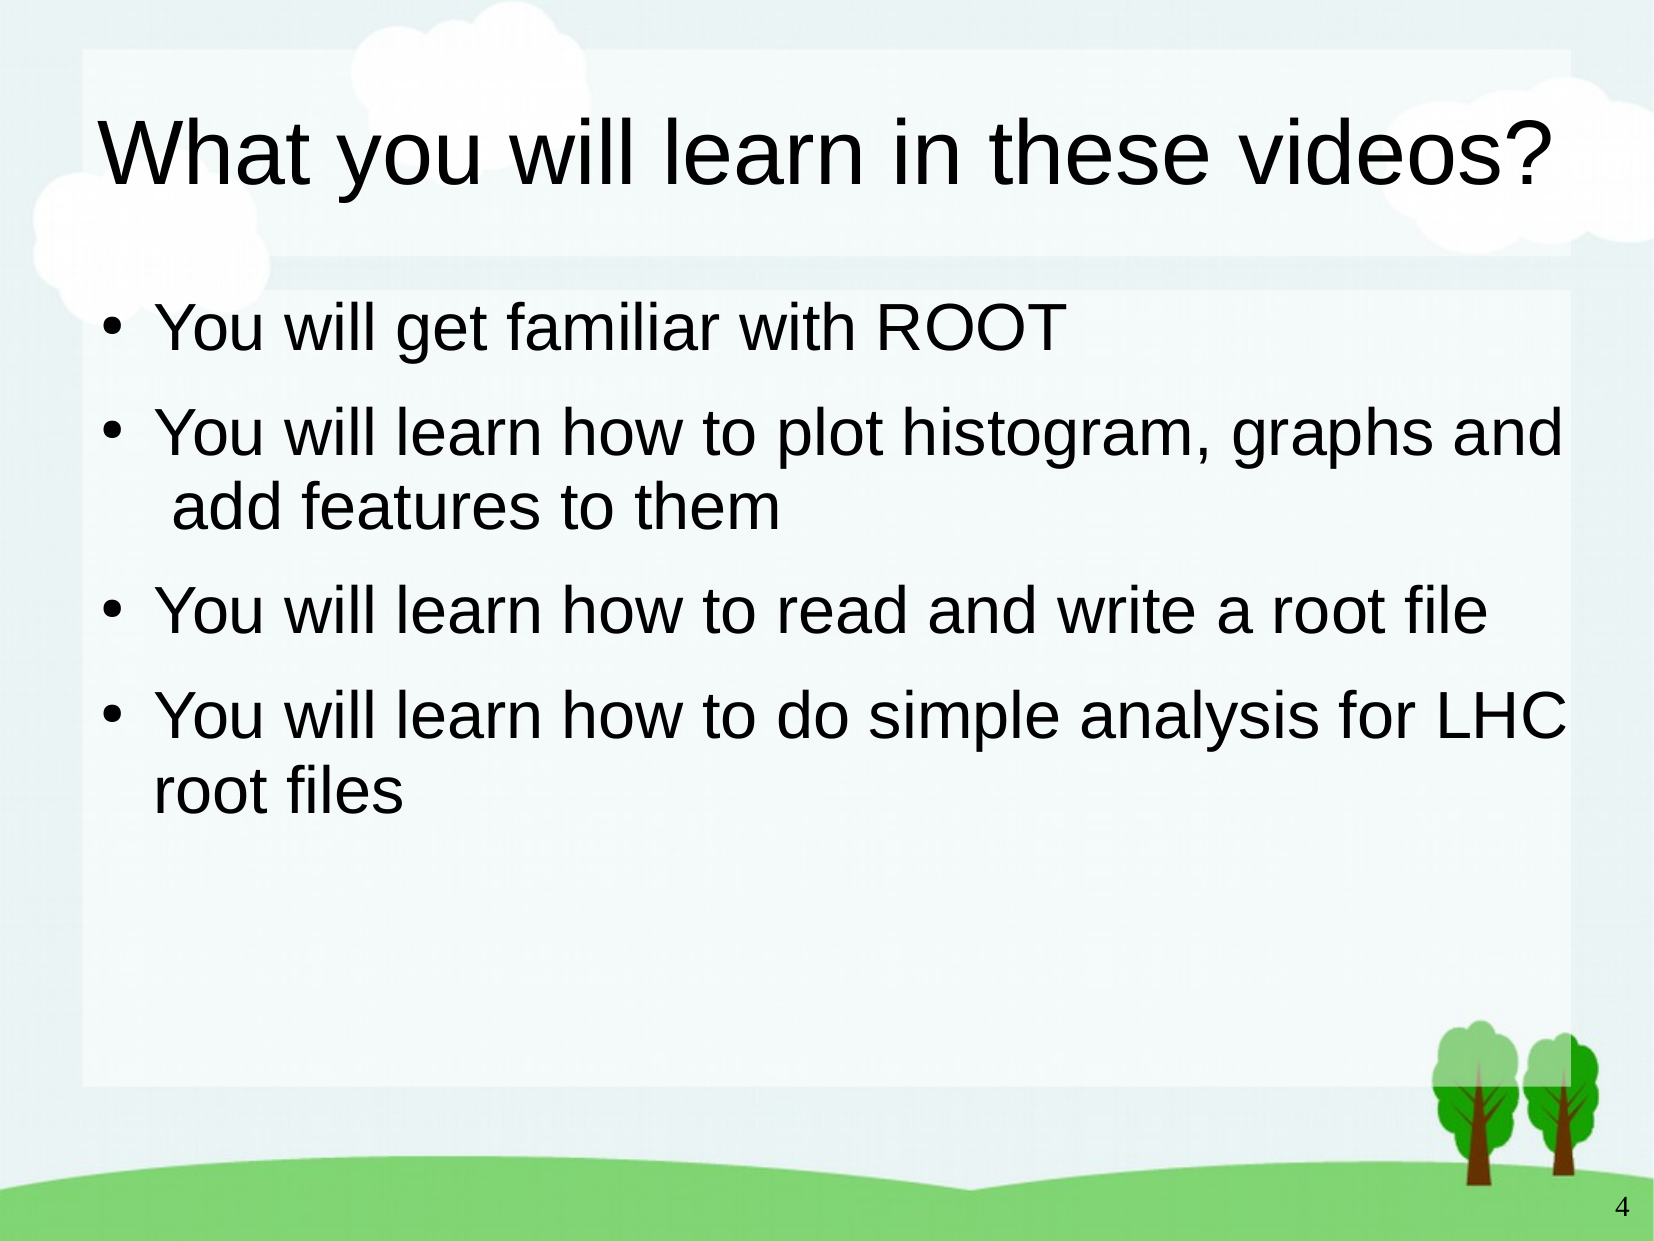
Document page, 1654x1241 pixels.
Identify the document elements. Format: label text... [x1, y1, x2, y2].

picture [0, 0, 1654, 1241]
title What you will learn in these videos? [82, 49, 1571, 257]
list You will get familiar with ROOT You will learn how to plot histogram, graphs and add features to them You will learn how to read and write a root file You will learn how to do simple analysis for LHC root files [82, 290, 1571, 1087]
